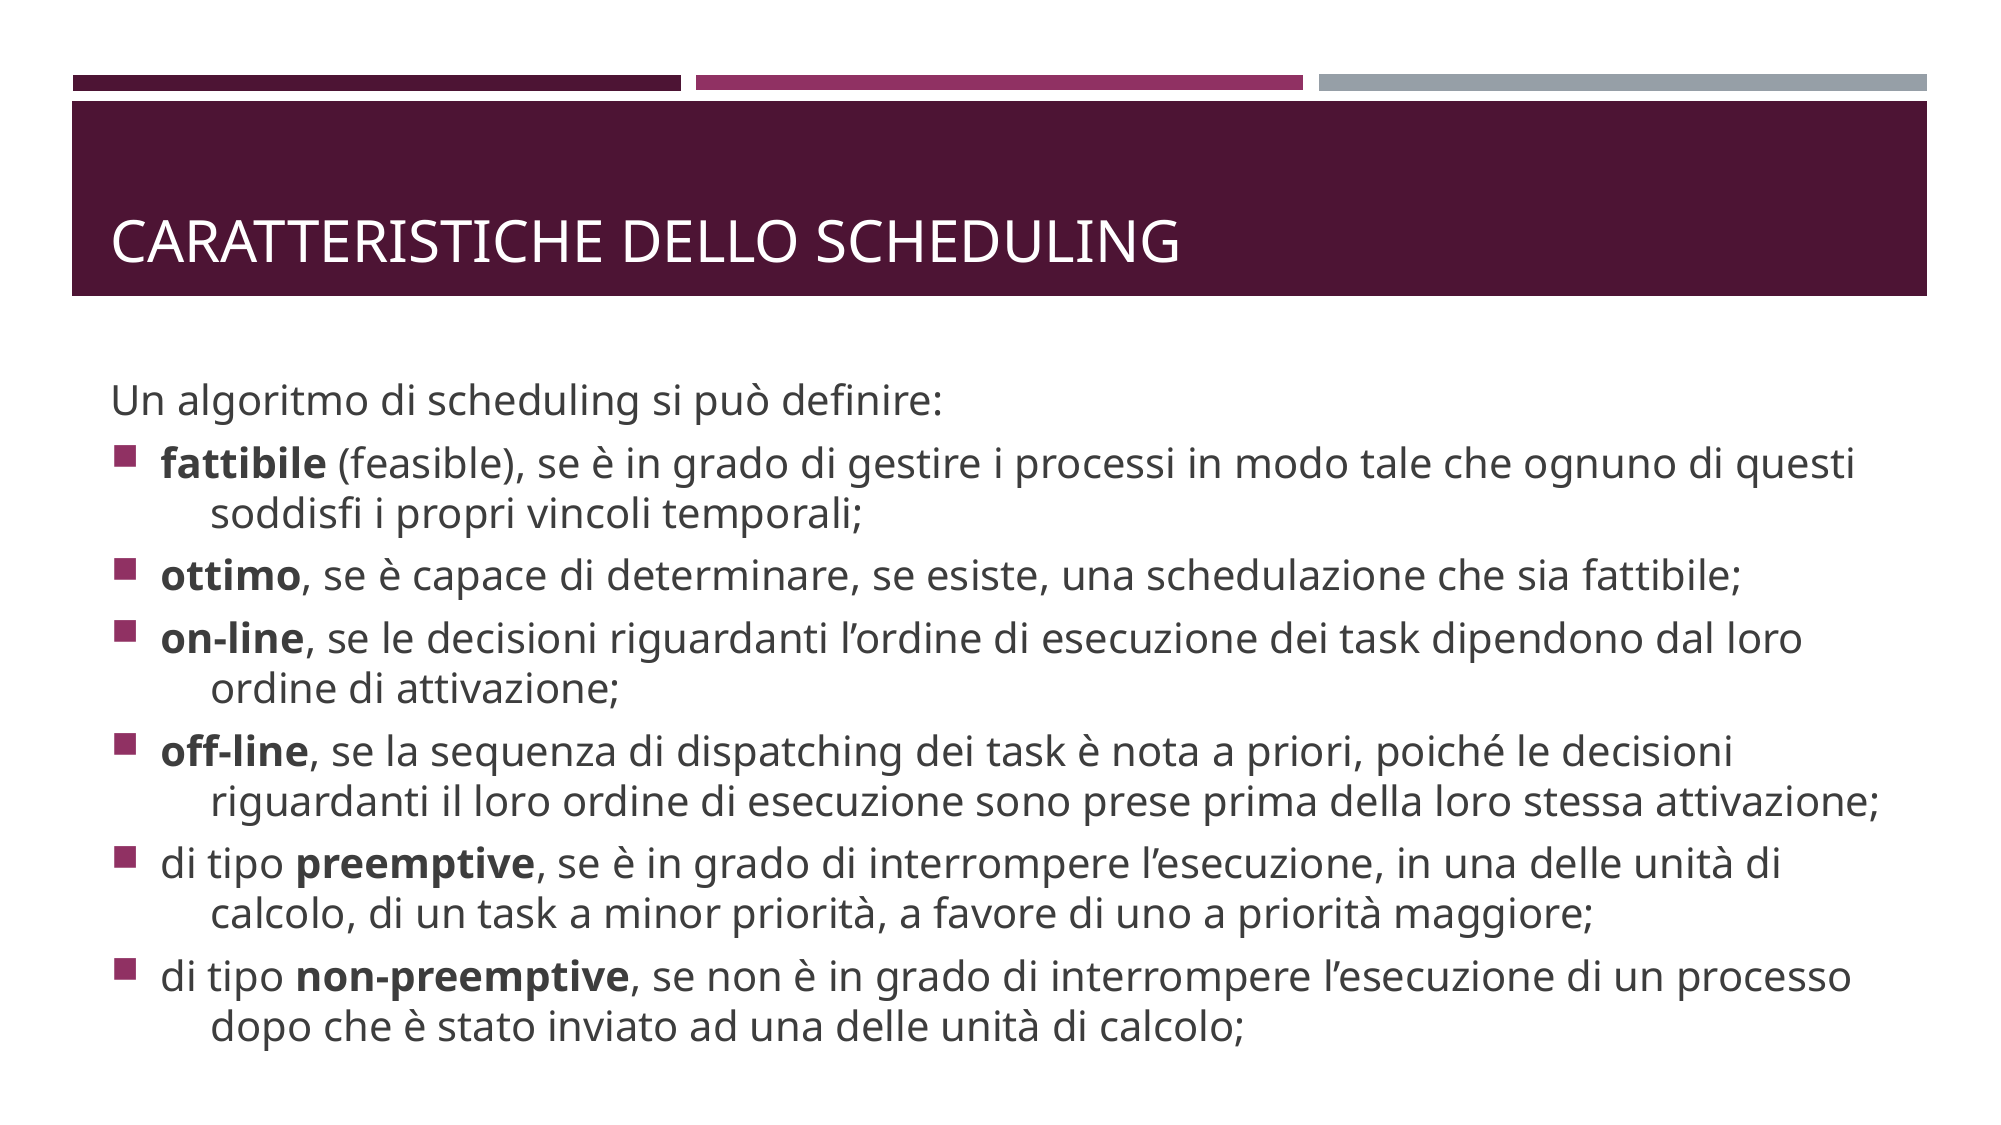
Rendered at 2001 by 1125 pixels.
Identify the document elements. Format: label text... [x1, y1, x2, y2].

list Un algoritmo di scheduling si può definire: fattibile (feasible), se è in grado di gestire i processi in modo tale che ognuno di questi soddisfi i propri vincoli temporali; ottimo, se è capace di determinare, se esiste, una schedulazione che sia fattibile; on-line, se le decisioni riguardanti l’ordine di esecuzione dei task dipendono dal loro ordine di attivazione; off-line, se la sequenza di dispatching dei task è nota a priori, poiché le decisioni riguardanti il loro ordine di esecuzione sono prese prima della loro stessa attivazione; di tipo preemptive, se è in grado di interrompere l’esecuzione, in una delle unità di calcolo, di un task a minor priorità, a favore di uno a priorità maggiore; di tipo non-preemptive, se non è in grado di interrompere l’esecuzione di un processo dopo che è stato inviato ad una delle unità di calcolo; [95, 322, 1905, 1102]
title Caratteristiche dello scheduling [95, 115, 1905, 282]
